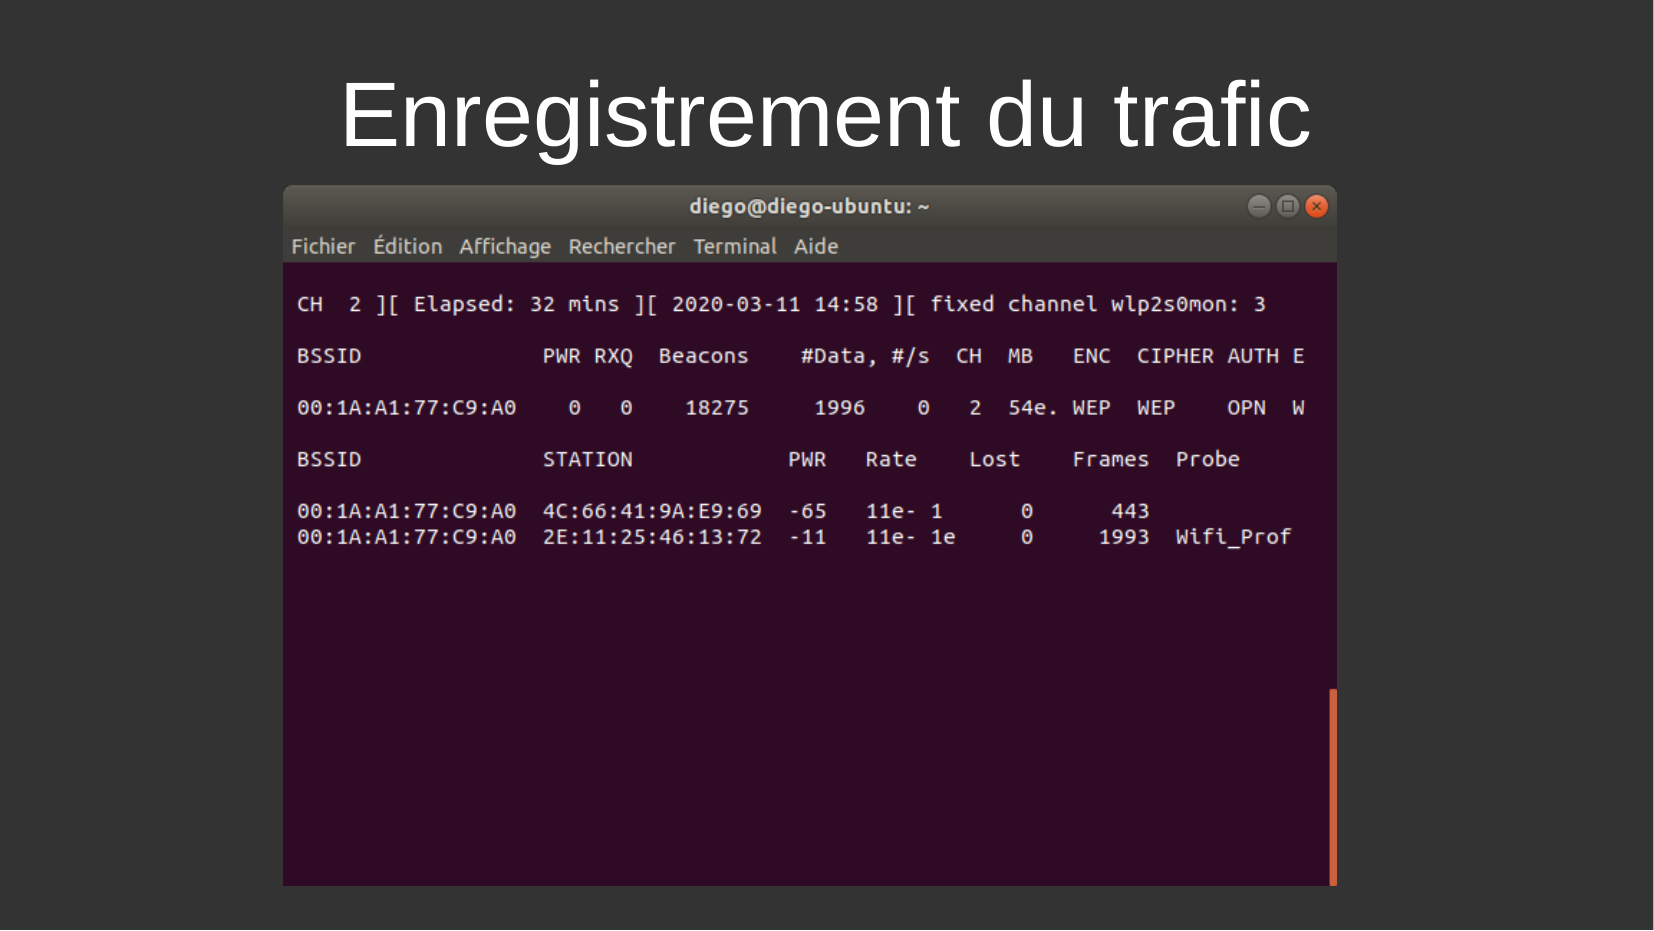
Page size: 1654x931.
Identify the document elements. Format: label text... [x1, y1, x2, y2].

picture [283, 185, 1337, 886]
title Enregistrement du trafic [82, 37, 1571, 193]
